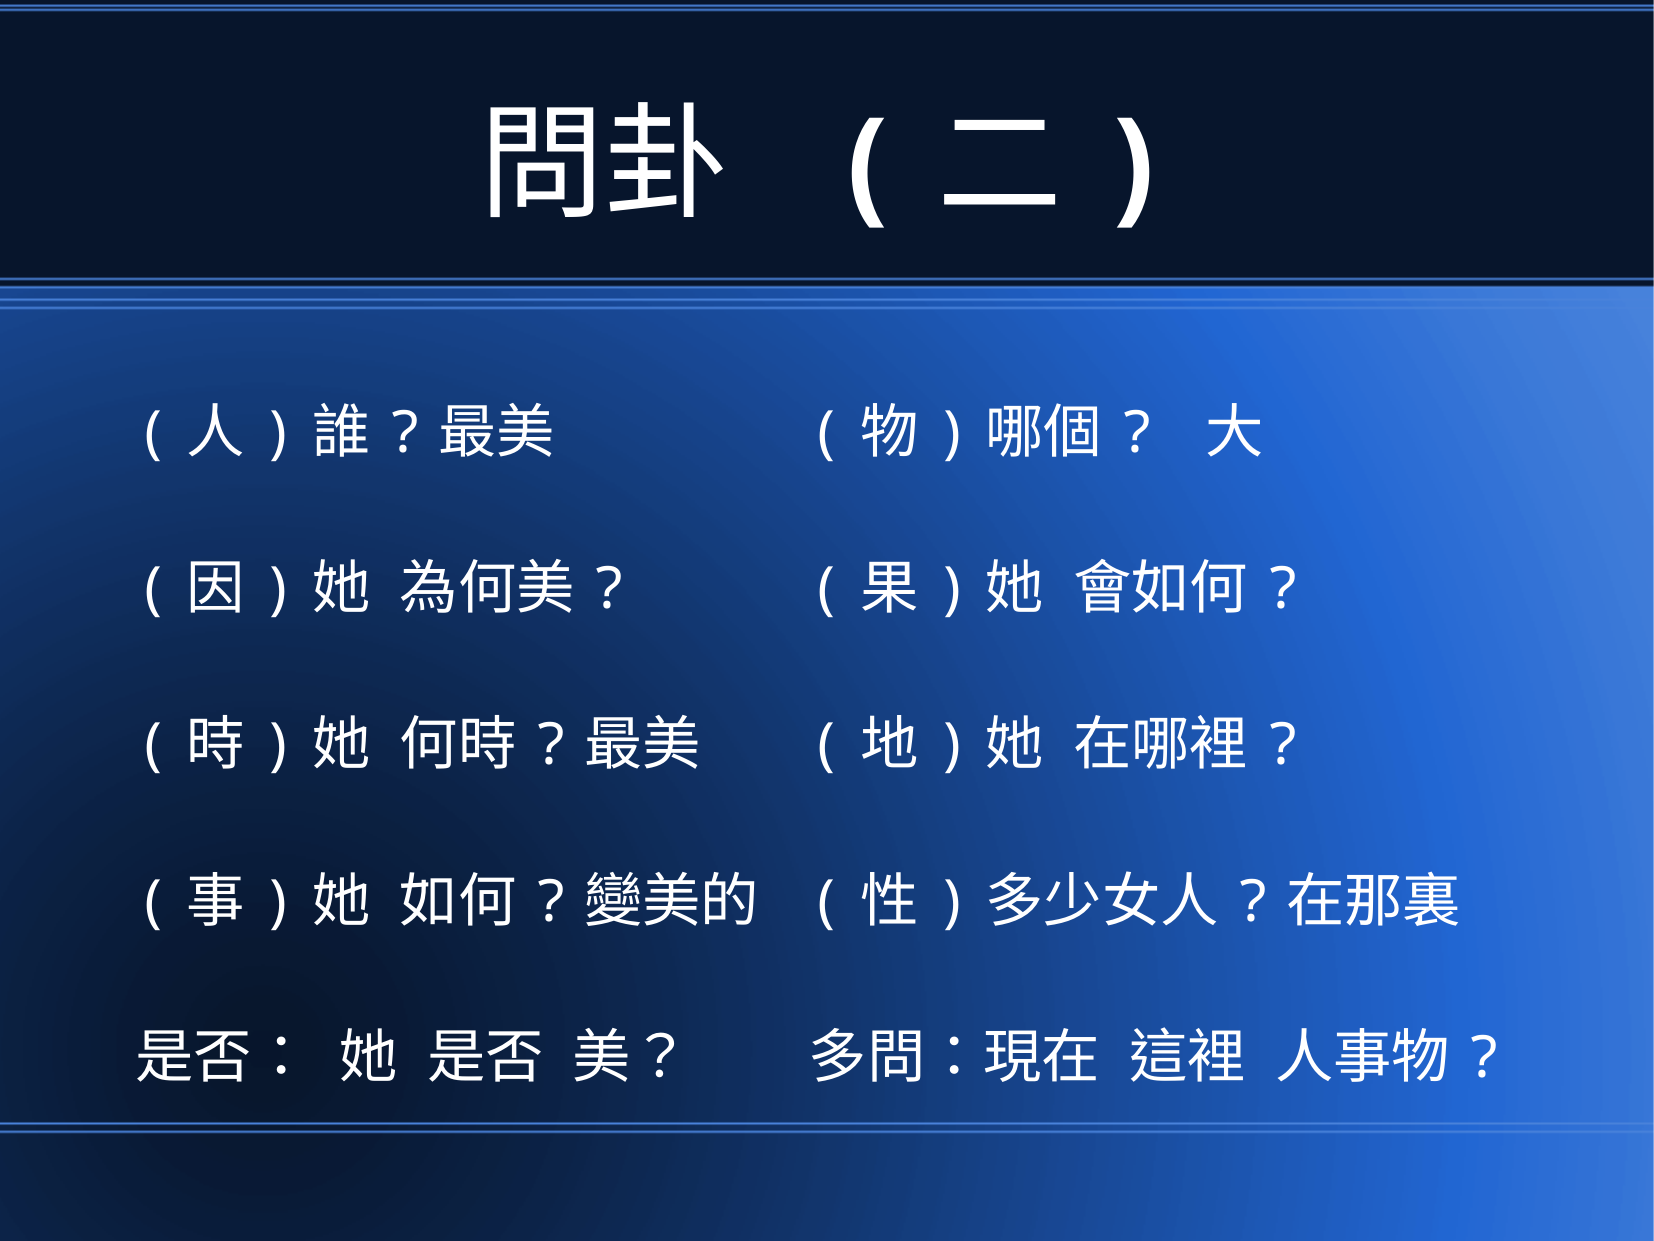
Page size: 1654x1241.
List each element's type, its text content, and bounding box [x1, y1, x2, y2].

list (人)誰?最美 (因)她 為何美? (時)她 何時?最美 (事)她 如何?變美的 是否： 她 是否 美？ [135, 342, 762, 1040]
list (物)哪個? 大 (果)她 會如何? (地)她 在哪裡? (性)多少女人?在那裏 多問：現在 這裡 人事物? [809, 342, 1589, 1040]
title 問卦 (二) [82, 49, 1571, 257]
picture [0, 0, 1654, 1241]
